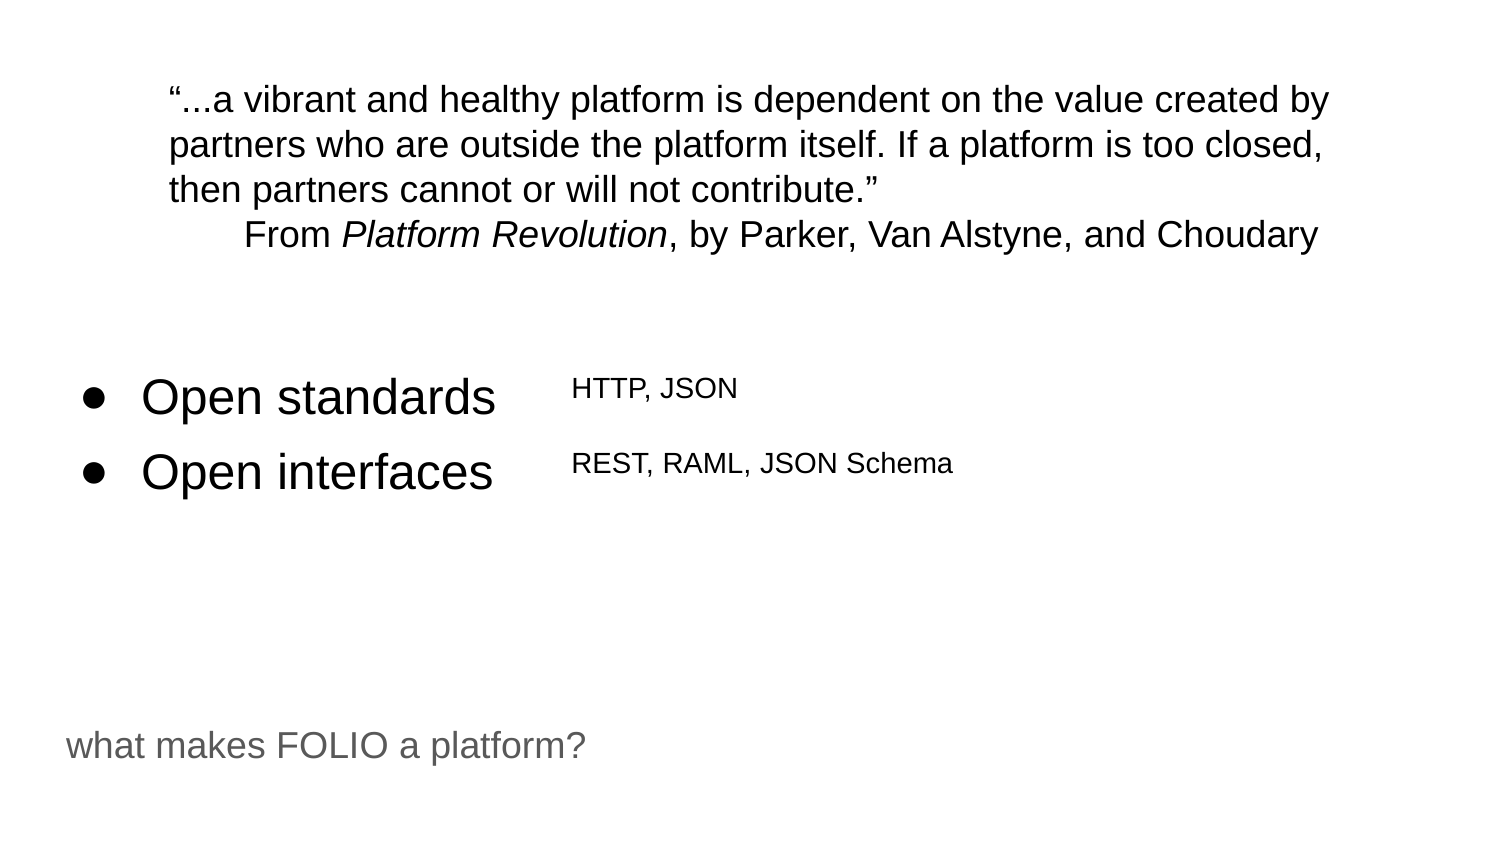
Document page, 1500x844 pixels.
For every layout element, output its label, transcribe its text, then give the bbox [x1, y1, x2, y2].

text_box HTTP, JSON [556, 353, 944, 408]
list what makes FOLIO a platform? [51, 694, 1036, 794]
text_box REST, RAML, JSON Schema [556, 429, 1036, 483]
text_box “...a vibrant and healthy platform is dependent on the value created by partners who are outside the platform itself. If a platform is too closed, then partners cannot or will not contribute.” From Platform Revolution, by Parker, Van Alstyne, and Choudary [153, 59, 1347, 317]
text_box Open standards Open interfaces [51, 334, 543, 694]
